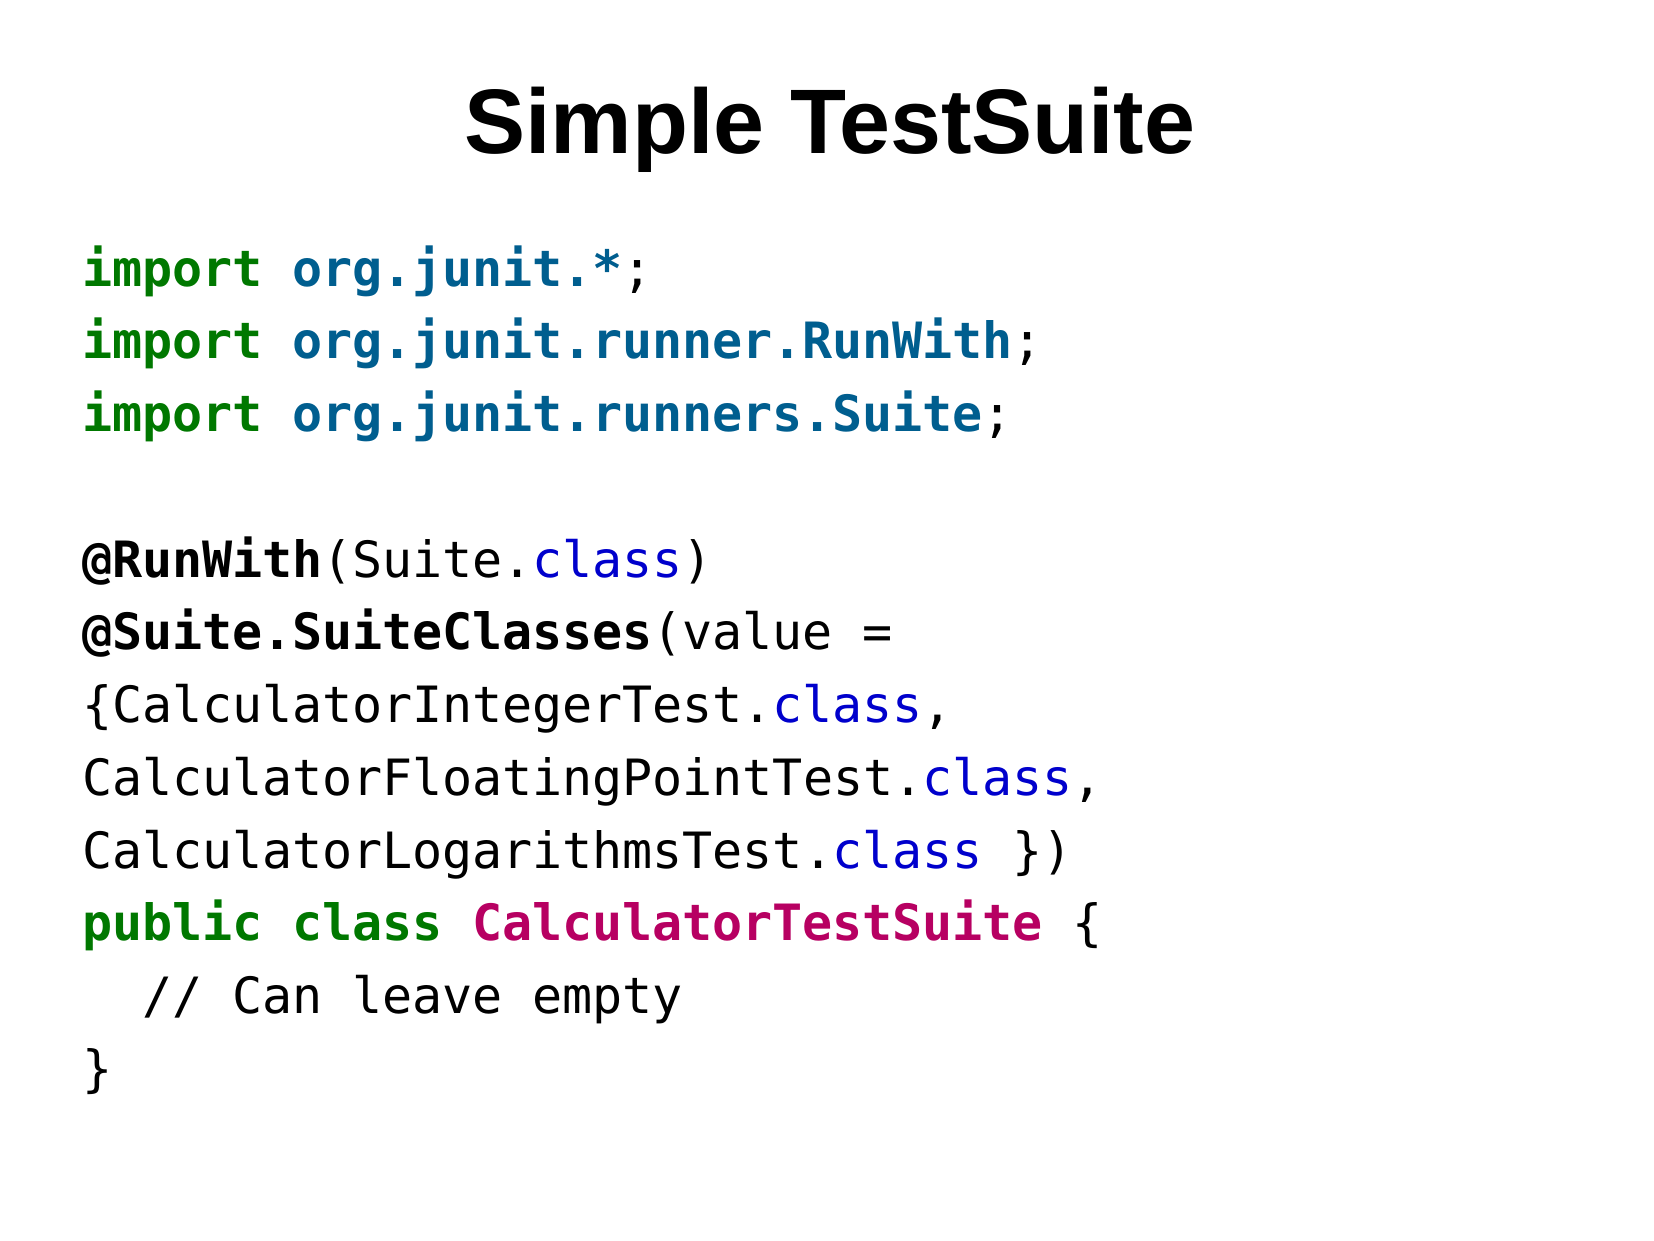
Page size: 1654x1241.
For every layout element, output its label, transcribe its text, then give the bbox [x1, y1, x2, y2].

list import org.junit.*; import org.junit.runner.RunWith; import org.junit.runners.Suite; @RunWith(Suite.class) @Suite.SuiteClasses(value = {CalculatorIntegerTest.class, CalculatorFloatingPointTest.class, CalculatorLogarithmsTest.class }) public class CalculatorTestSuite { // Can leave empty } [82, 225, 1538, 1186]
title Simple TestSuite [82, 49, 1571, 196]
